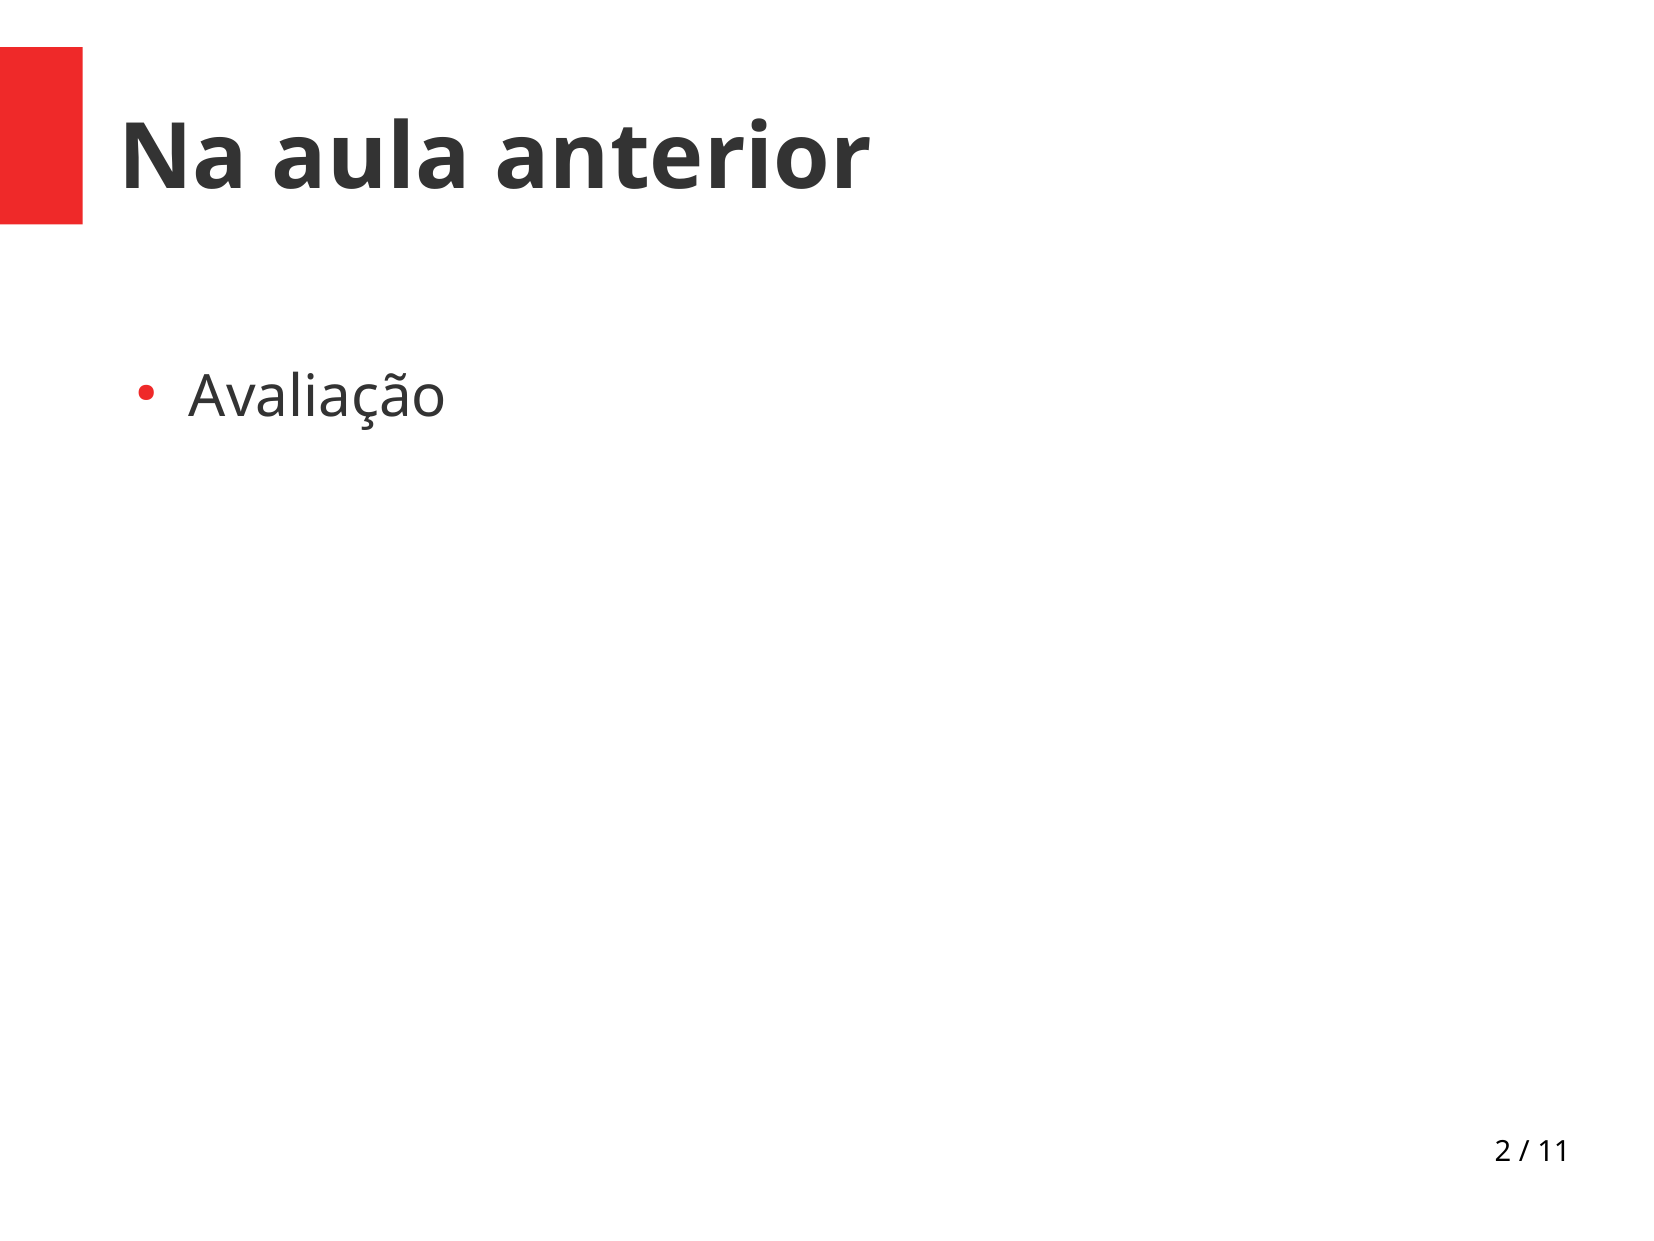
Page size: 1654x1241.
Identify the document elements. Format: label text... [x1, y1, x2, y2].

title Na aula anterior [118, 49, 1571, 257]
list Avaliação [118, 354, 1536, 1074]
